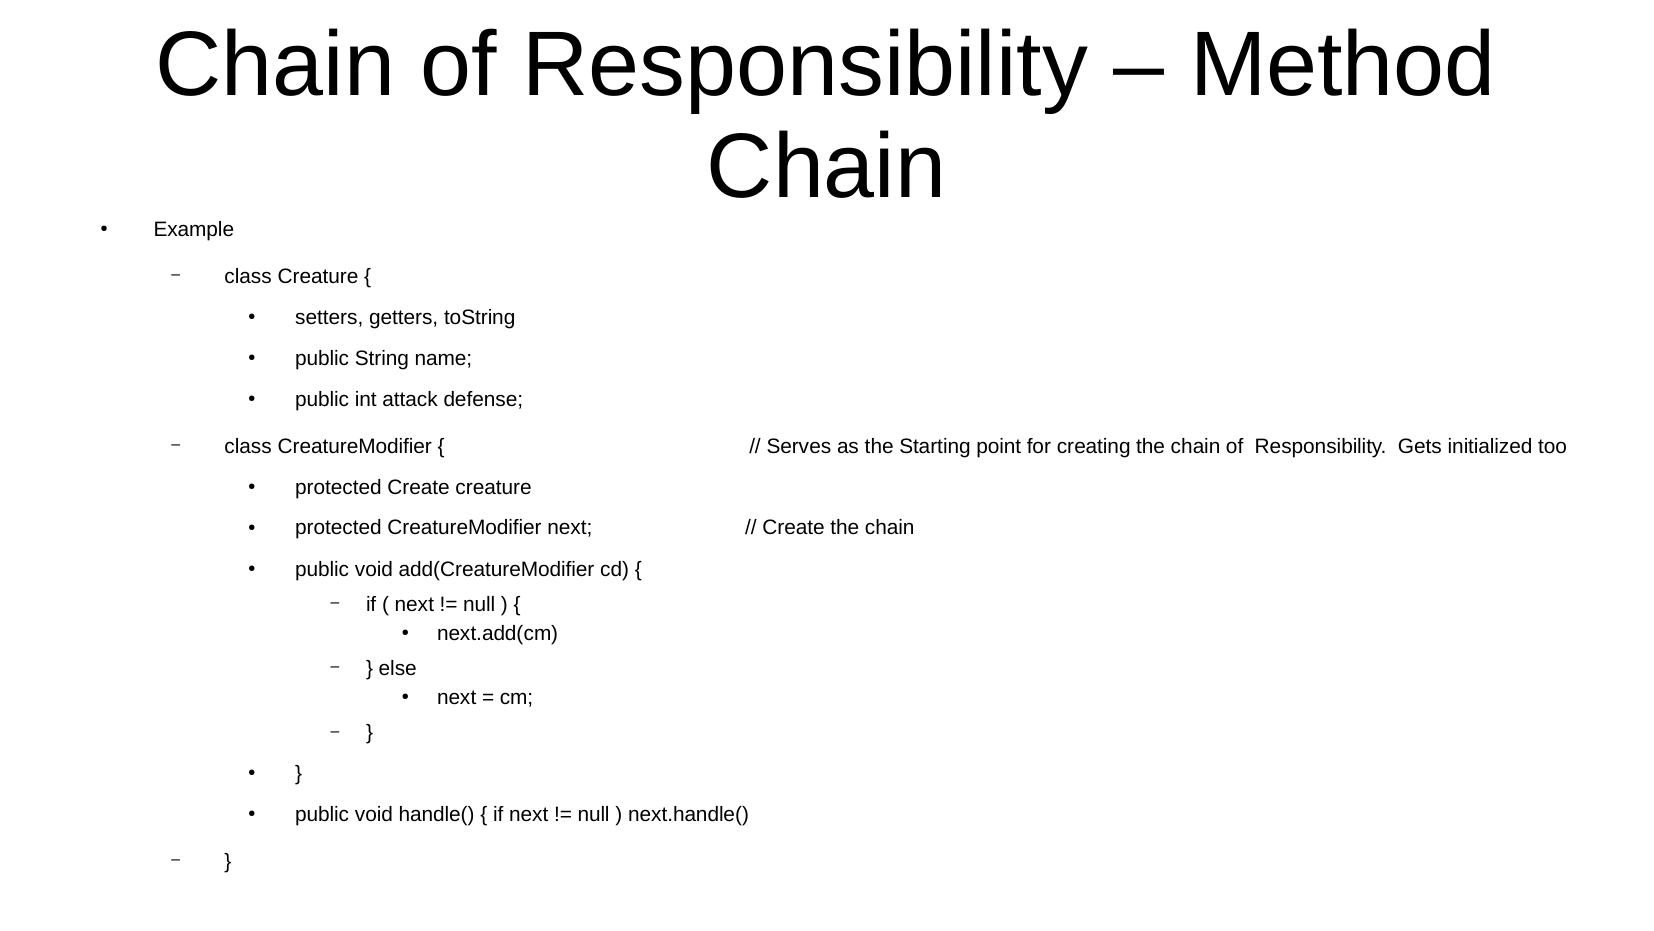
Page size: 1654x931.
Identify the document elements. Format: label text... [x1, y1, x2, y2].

title Chain of Responsibility – Method Chain [82, 12, 1571, 217]
list Example class Creature { setters, getters, toString public String name; public int attack defense; class CreatureModifier { // Serves as the Starting point for creating the chain of Responsibility. Gets initialized too protected Create creature protected CreatureModifier next; // Create the chain public void add(CreatureModifier cd) { if ( next != null ) { next.add(cm) } else next = cm; } } public void handle() { if next != null ) next.handle() } [82, 217, 1621, 916]
